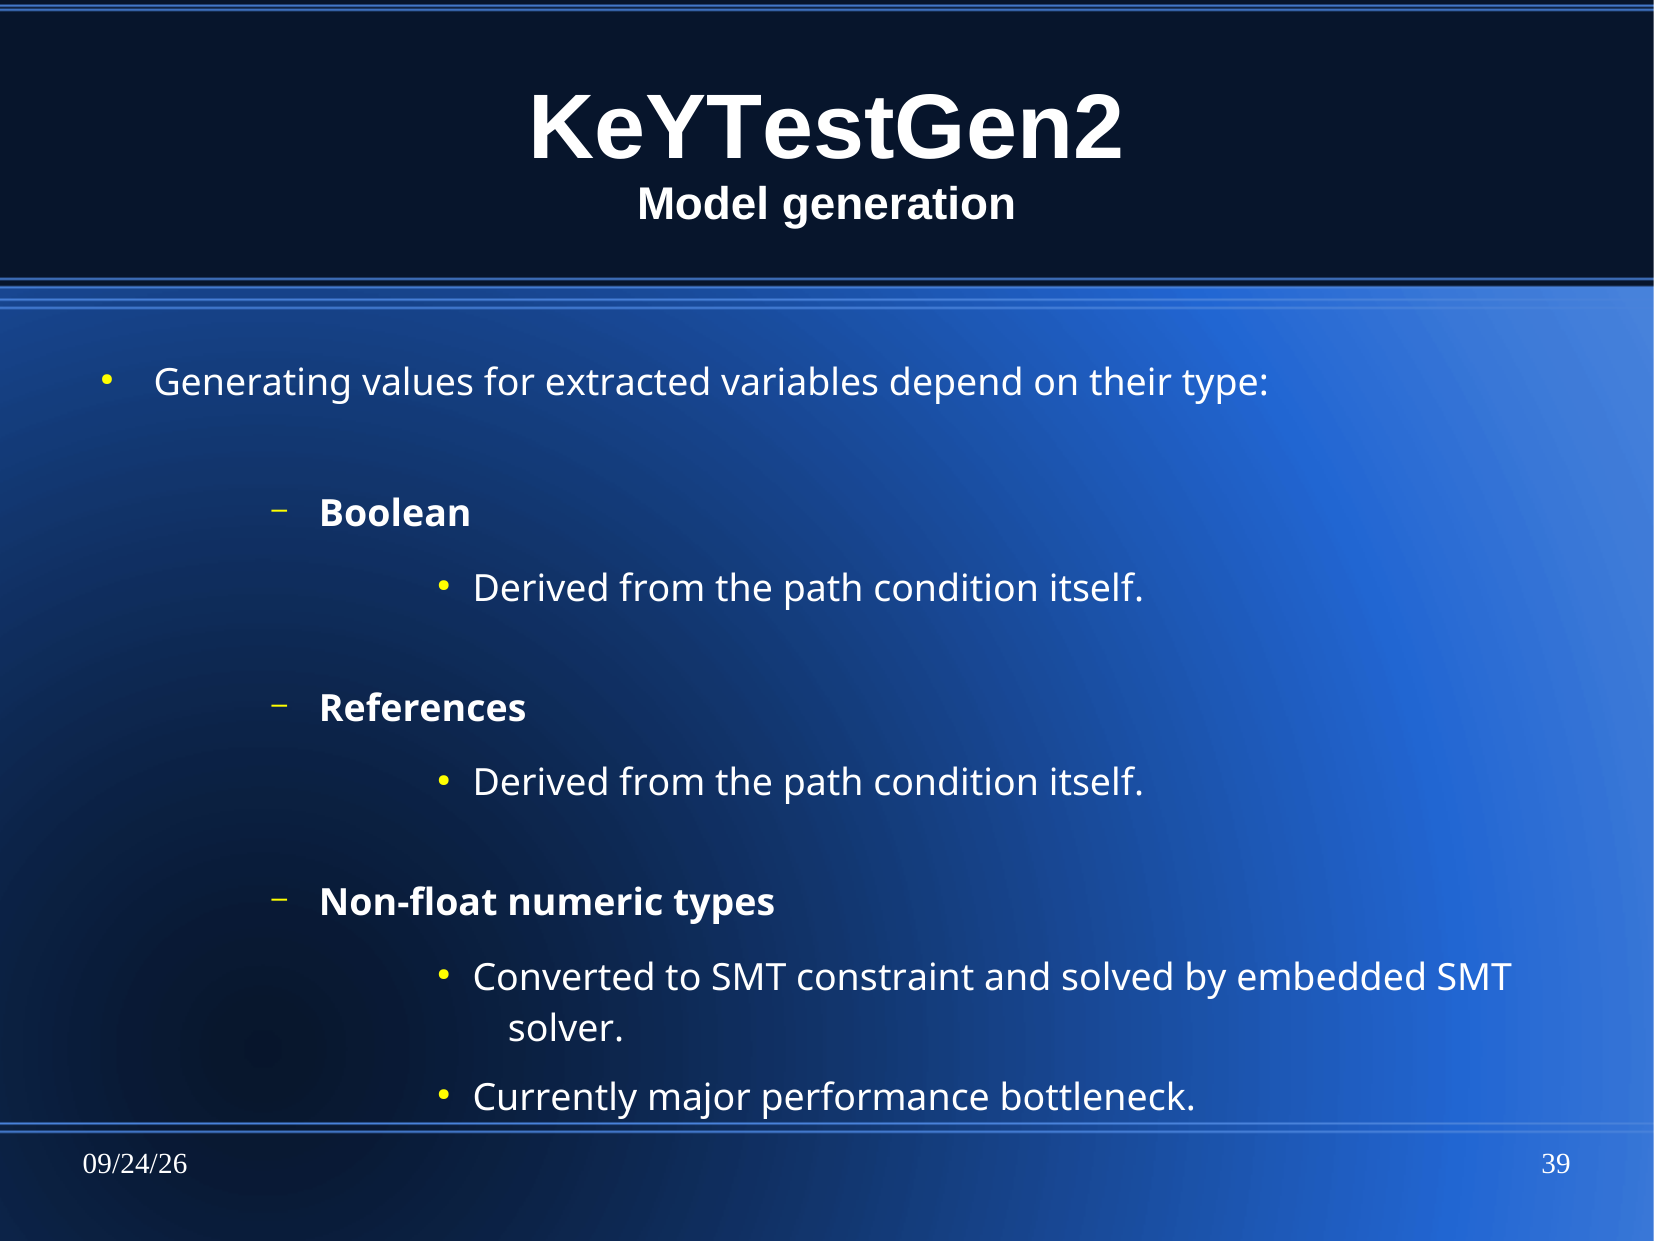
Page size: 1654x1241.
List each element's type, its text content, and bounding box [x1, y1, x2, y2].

picture [0, 0, 1654, 1241]
list Generating values for extracted variables depend on their type: Boolean Derived from the path condition itself. References Derived from the path condition itself. Non-float numeric types Converted to SMT constraint and solved by embedded SMT solver. Currently major performance bottleneck. [82, 355, 1571, 1203]
title KeYTestGen2 Model generation [82, 49, 1571, 257]
